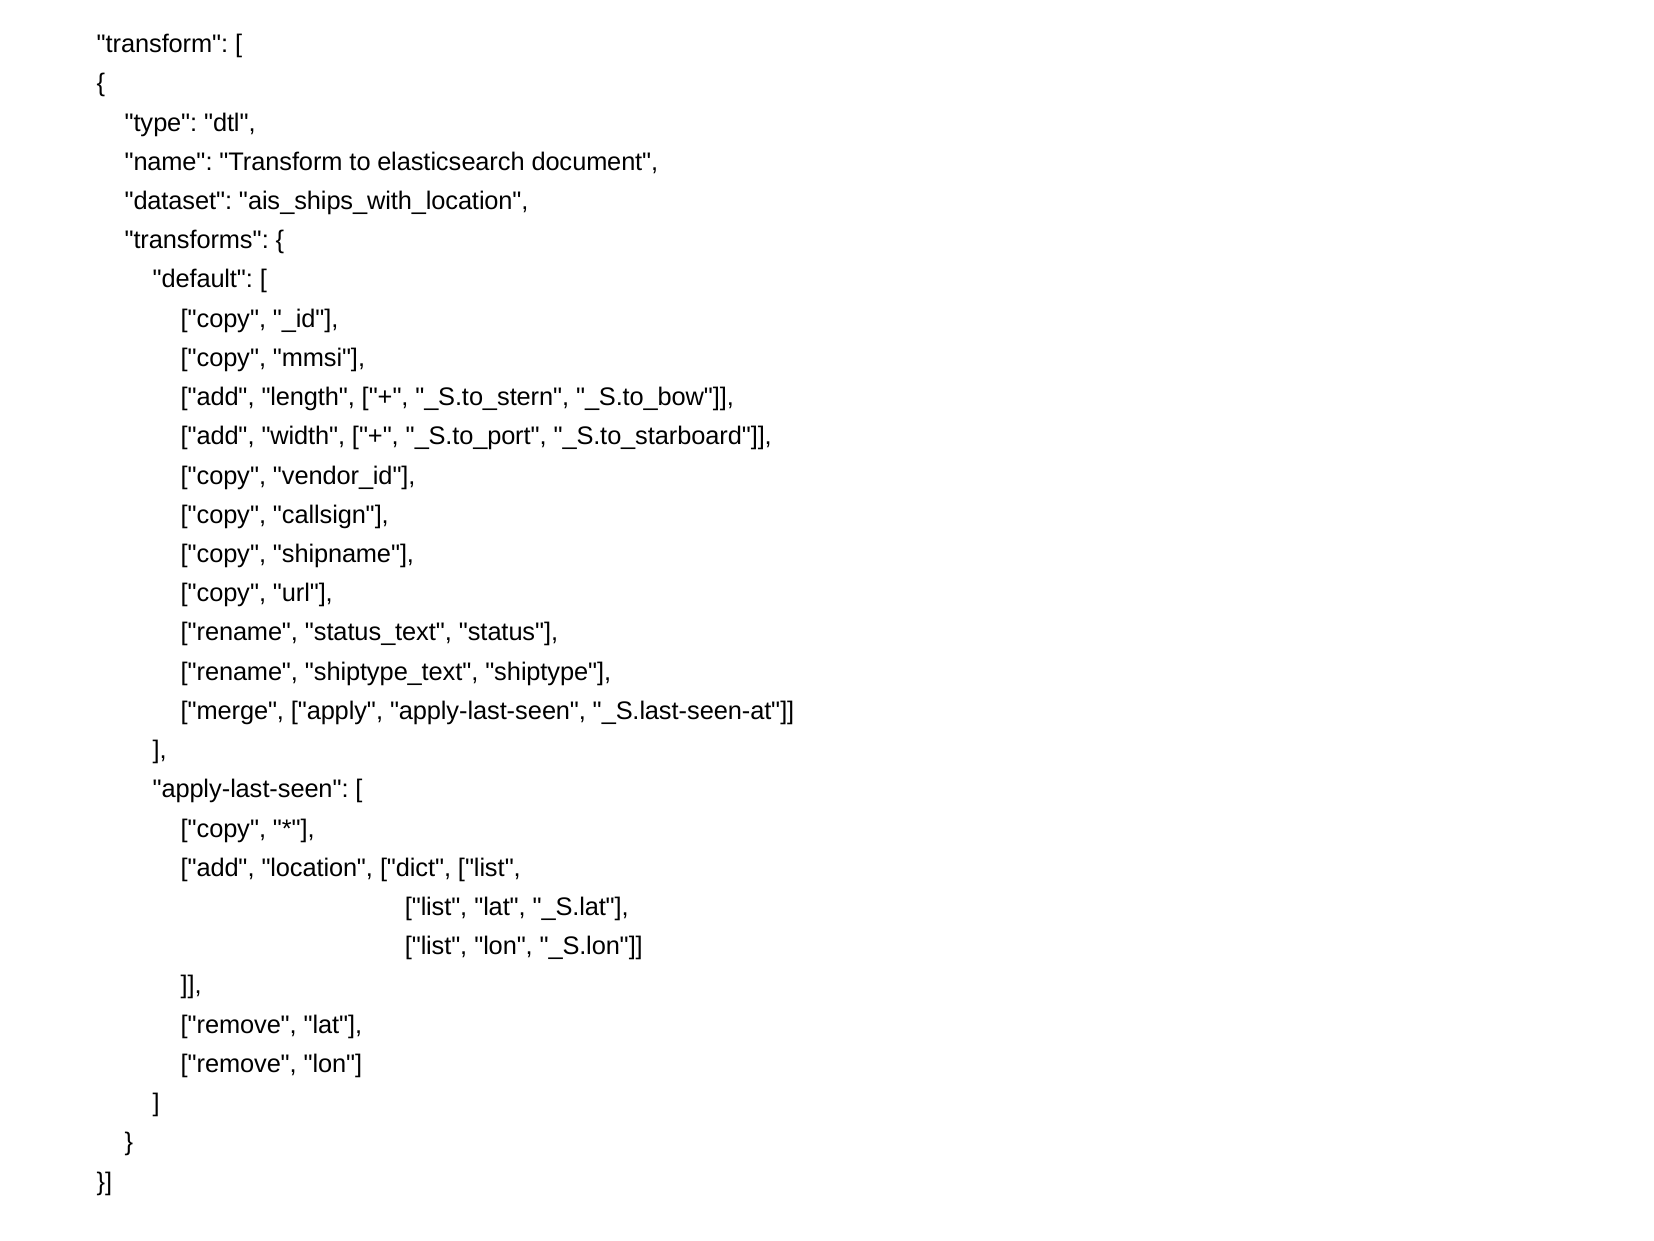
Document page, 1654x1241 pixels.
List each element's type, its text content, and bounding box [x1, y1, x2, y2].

list "transform": [ { "type": "dtl", "name": "Transform to elasticsearch document", "dataset": "ais_ships_with_location", "transforms": { "default": [ ["copy", "_id"], ["copy", "mmsi"], ["add", "length", ["+", "_S.to_stern", "_S.to_bow"]], ["add", "width", ["+", "_S.to_port", "_S.to_starboard"]], ["copy", "vendor_id"], ["copy", "callsign"], ["copy", "shipname"], ["copy", "url"], ["rename", "status_text", "status"], ["rename", "shiptype_text", "shiptype"], ["merge", ["apply", "apply-last-seen", "_S.last-seen-at"]] ], "apply-last-seen": [ ["copy", "*"], ["add", "location", ["dict", ["list", ["list", "lat", "_S.lat"], ["list", "lon", "_S.lon"]] ]], ["remove", "lat"], ["remove", "lon"] ] } }] [82, 30, 1571, 1231]
